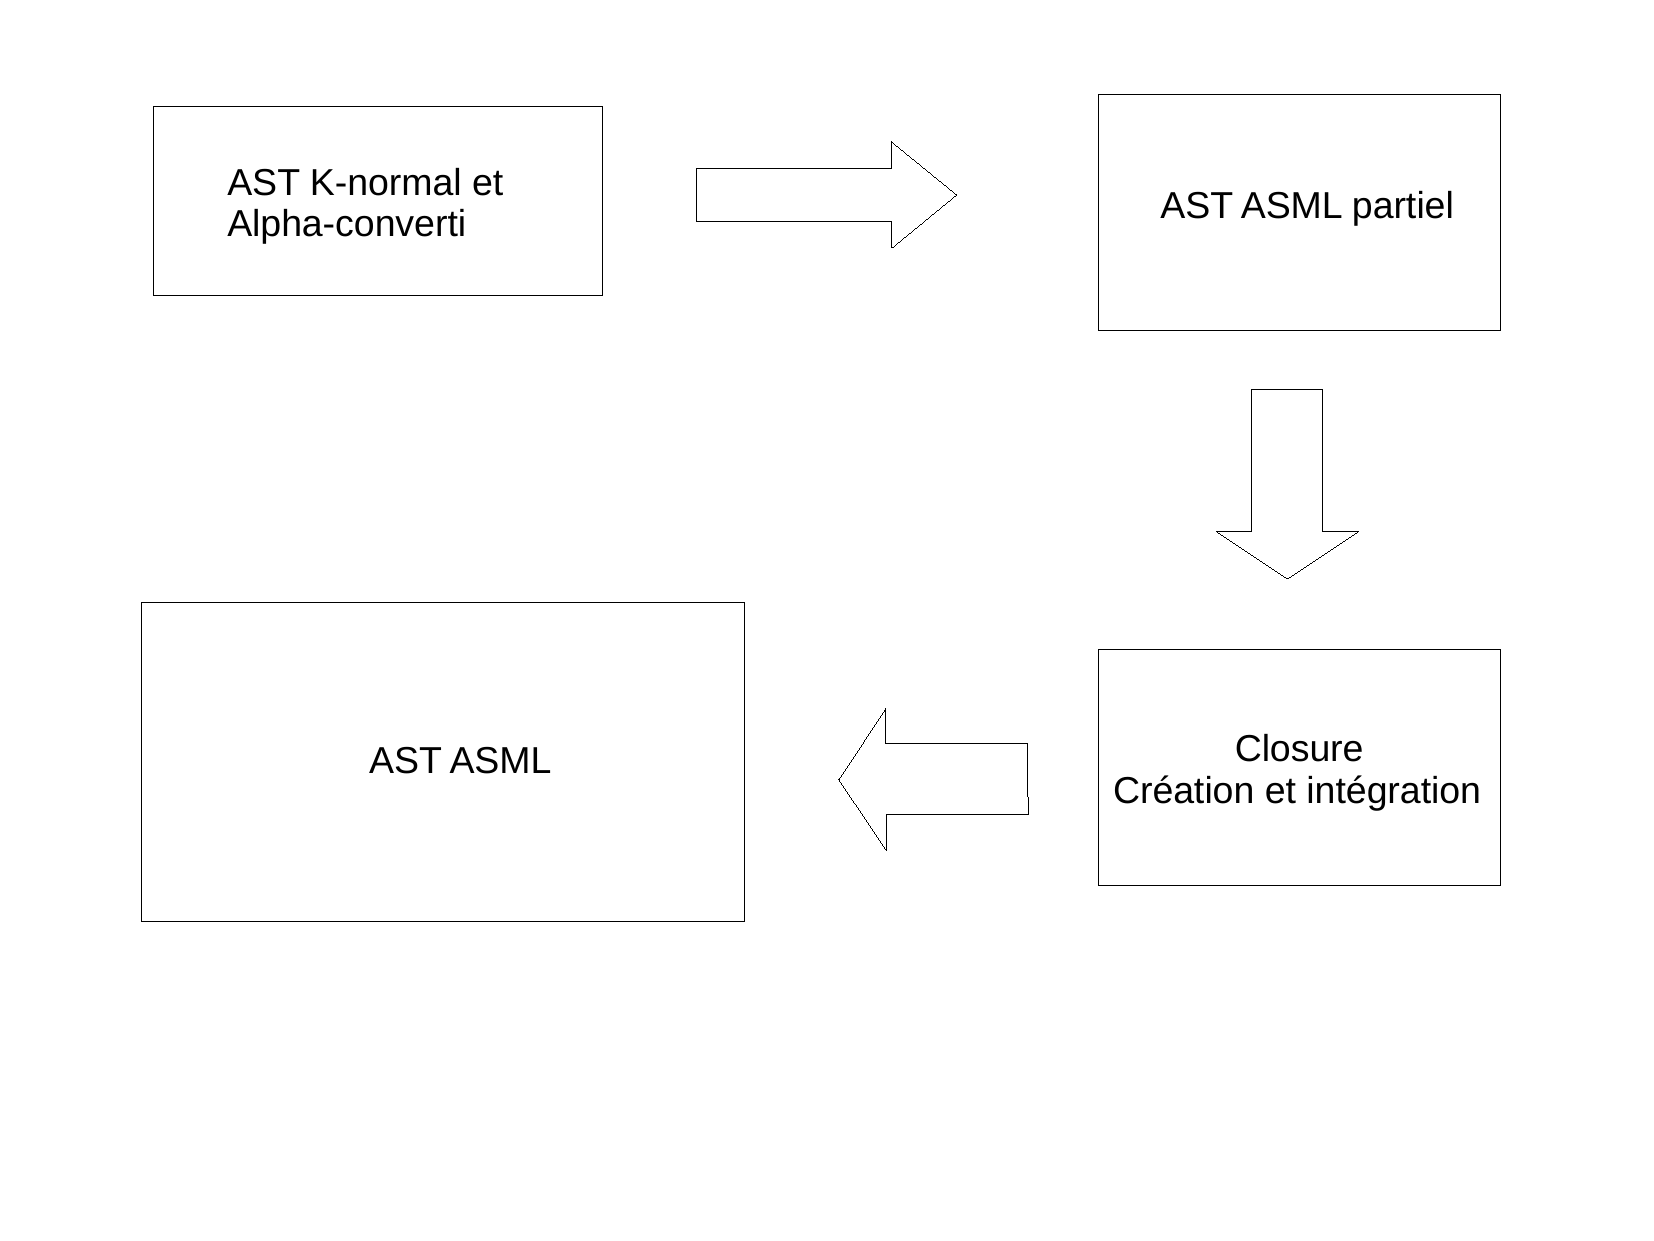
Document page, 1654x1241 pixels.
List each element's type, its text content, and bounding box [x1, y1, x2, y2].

text_box [1216, 389, 1359, 579]
text_box [1098, 649, 1501, 720]
text_box AST ASML partiel [1145, 177, 1477, 237]
text_box [1098, 94, 1501, 331]
text_box [141, 602, 745, 922]
text_box [696, 141, 957, 248]
text_box [153, 106, 603, 296]
text_box AST ASML [354, 732, 579, 790]
text_box [1098, 820, 1501, 886]
text_box Closure Création et intégration [1098, 720, 1501, 820]
text_box [838, 708, 1029, 851]
text_box AST K-normal et Alpha-converti [212, 153, 556, 253]
